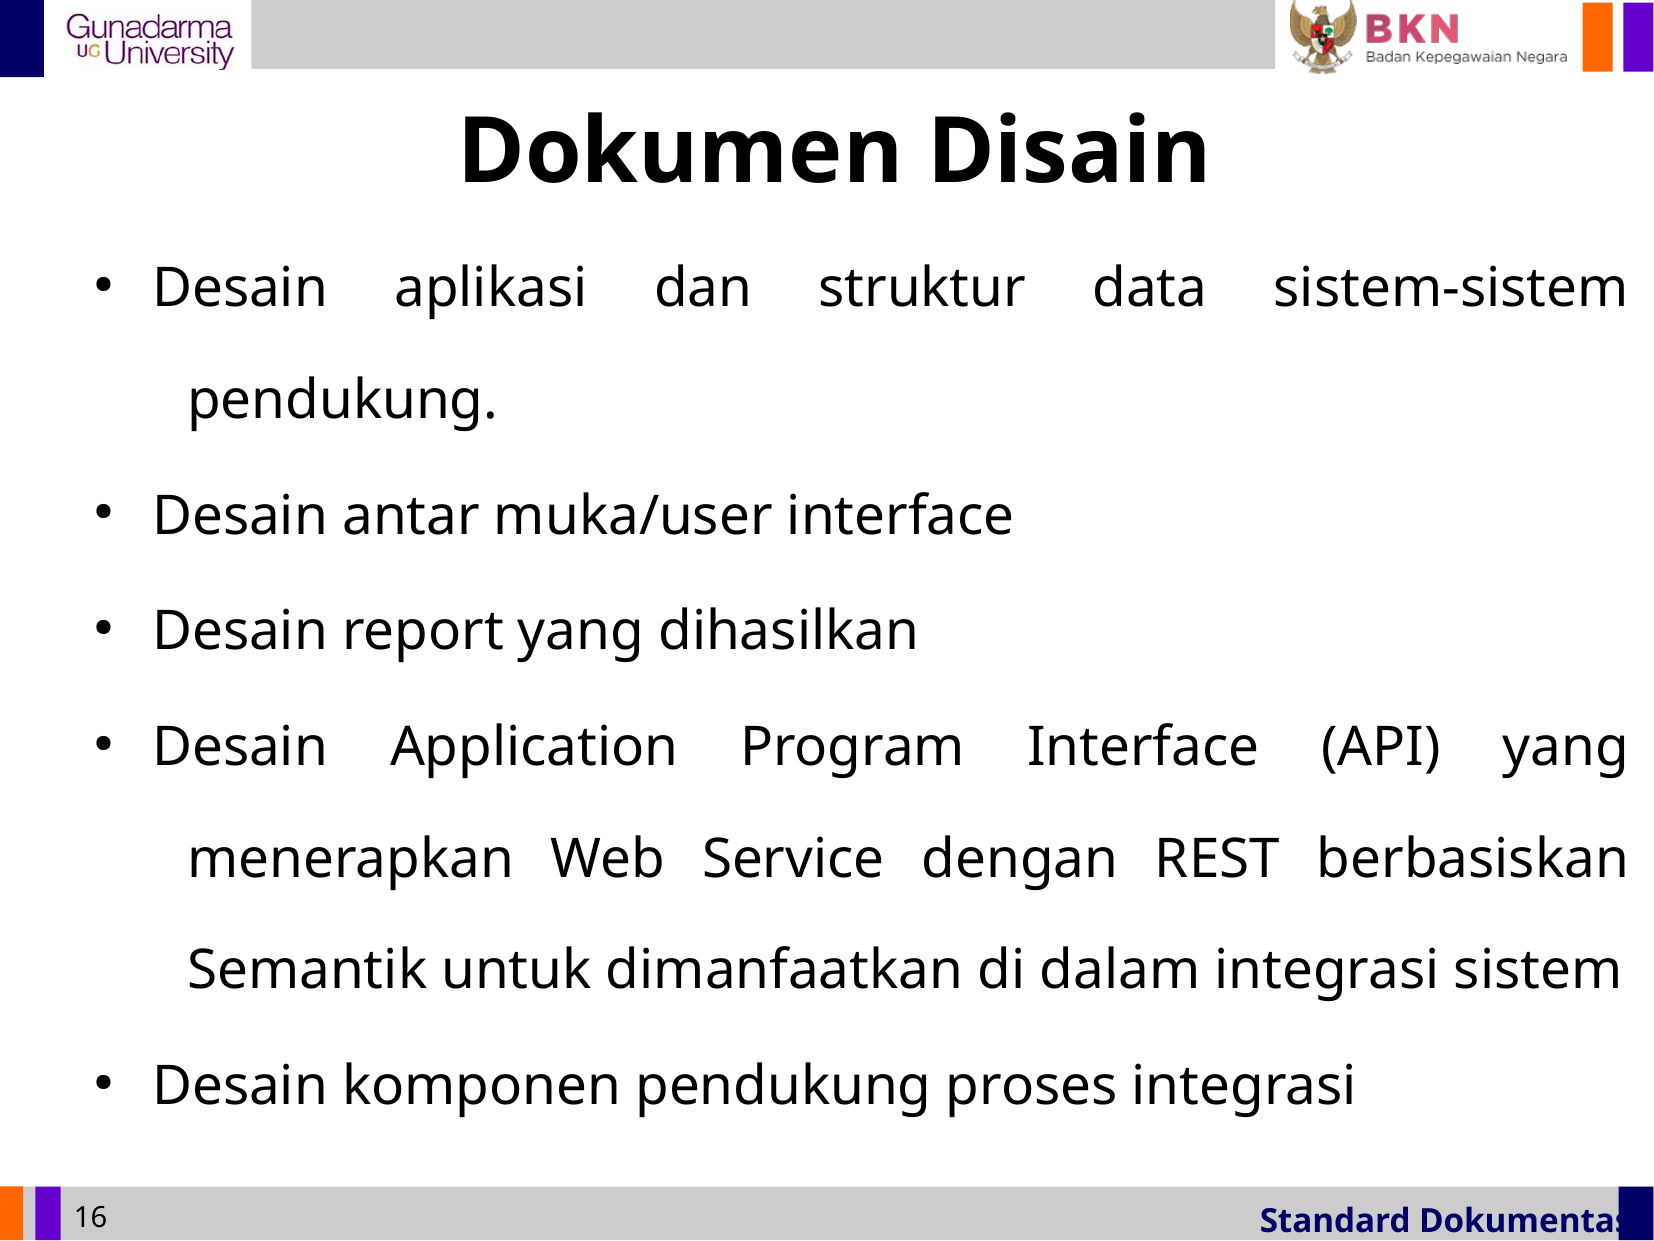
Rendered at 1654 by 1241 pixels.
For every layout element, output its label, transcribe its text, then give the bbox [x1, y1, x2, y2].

title Dokumen Disain [78, 84, 1592, 210]
picture [1290, 0, 1567, 74]
picture [65, 0, 235, 70]
list Desain aplikasi dan struktur data sistem-sistem pendukung. Desain antar muka/user interface Desain report yang dihasilkan Desain Application Program Interface (API) yang menerapkan Web Service dengan REST berbasiskan Semantik untuk dimanfaatkan di dalam integrasi sistem Desain komponen pendukung proses integrasi [14, 210, 1630, 1171]
